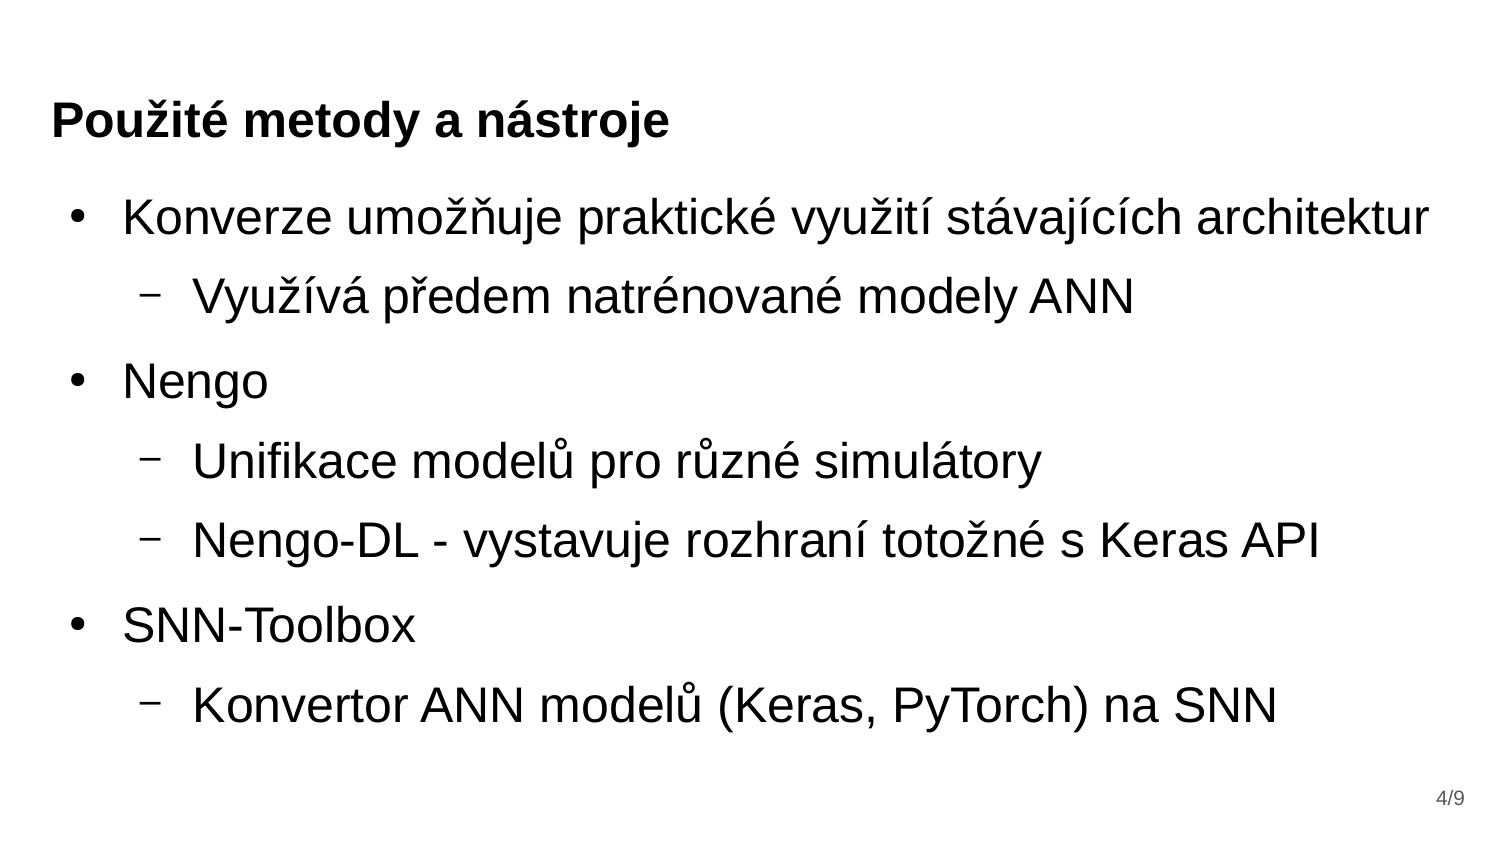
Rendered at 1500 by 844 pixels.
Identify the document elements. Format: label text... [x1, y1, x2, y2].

list Konverze umožňuje praktické využití stávajících architektur Využívá předem natrénované modely ANN Nengo Unifikace modelů pro různé simulátory Nengo-DL - vystavuje rozhraní totožné s Keras API SNN-Toolbox Konvertor ANN modelů (Keras, PyTorch) na SNN [51, 189, 1449, 733]
title Použité metody a nástroje [51, 49, 1449, 189]
